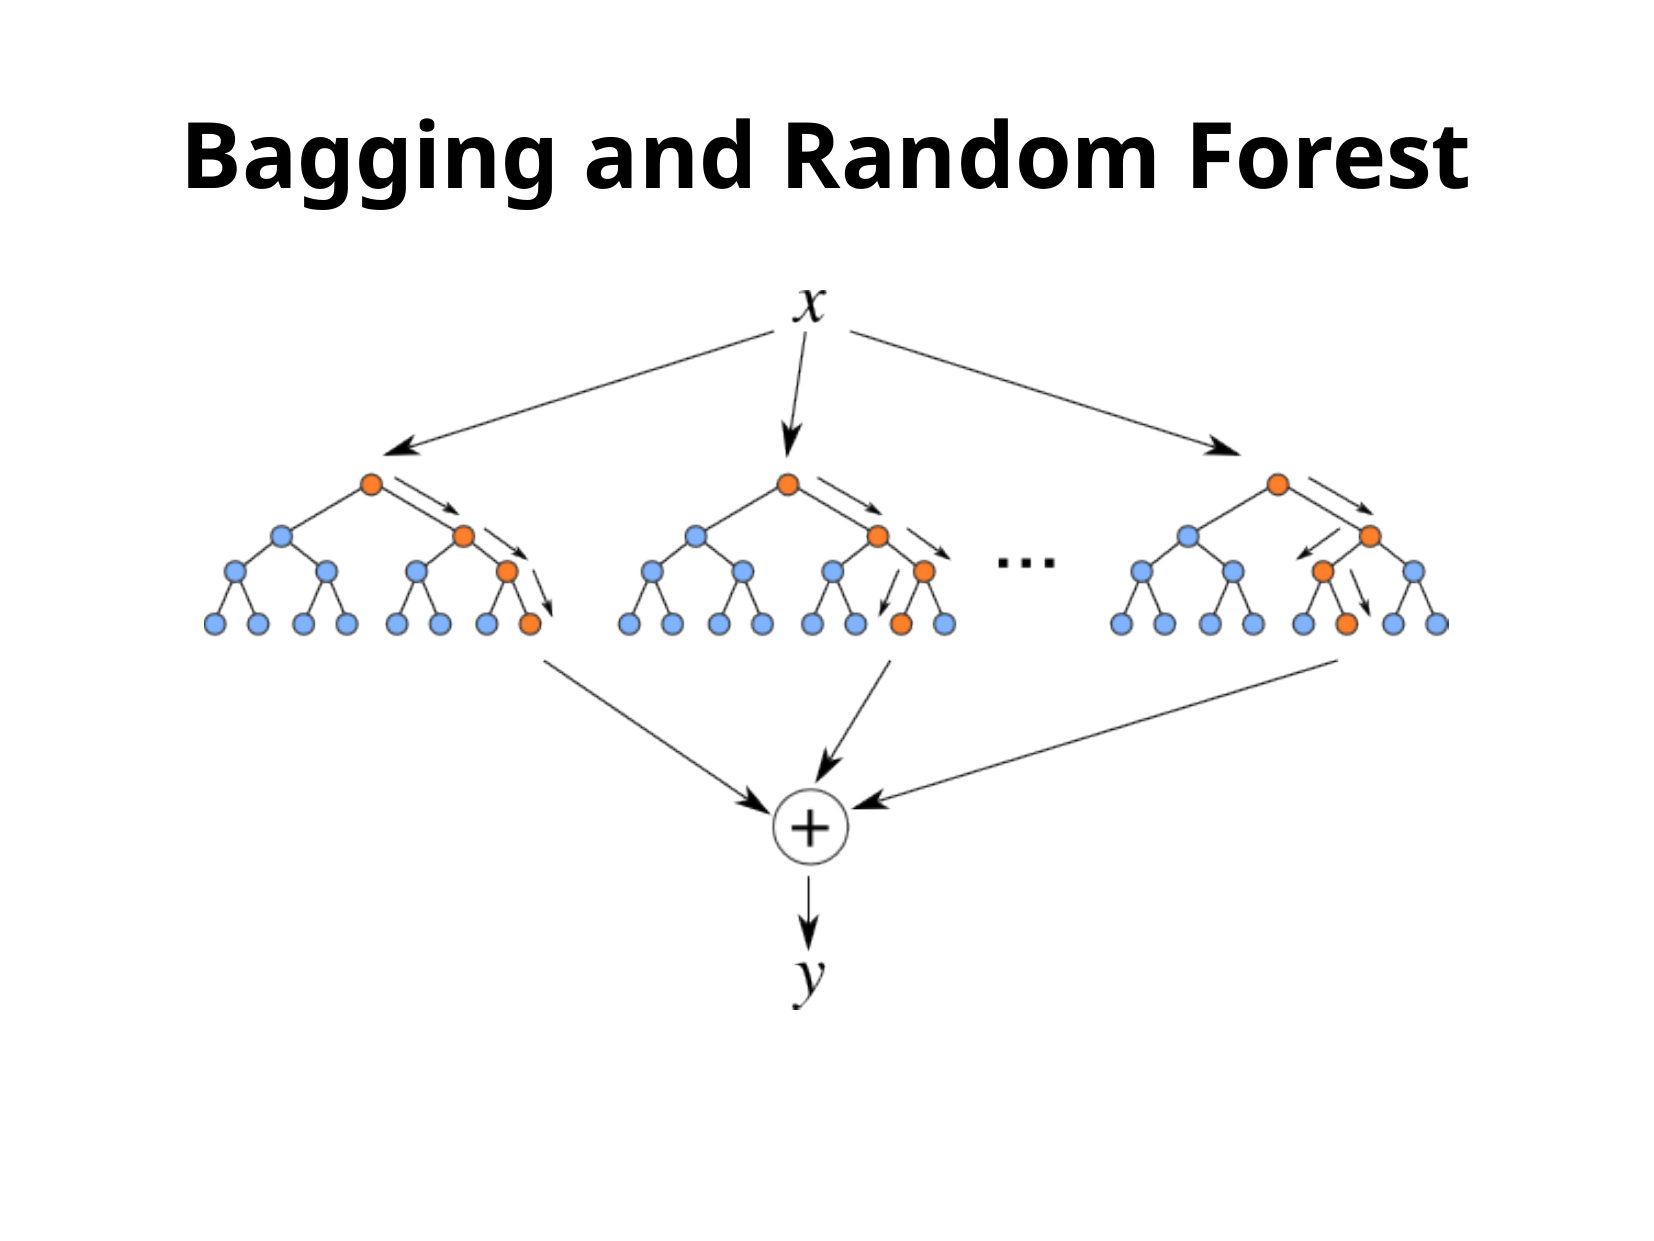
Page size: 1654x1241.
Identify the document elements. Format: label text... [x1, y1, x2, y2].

picture [204, 290, 1449, 1010]
title Bagging and Random Forest [82, 49, 1571, 257]
